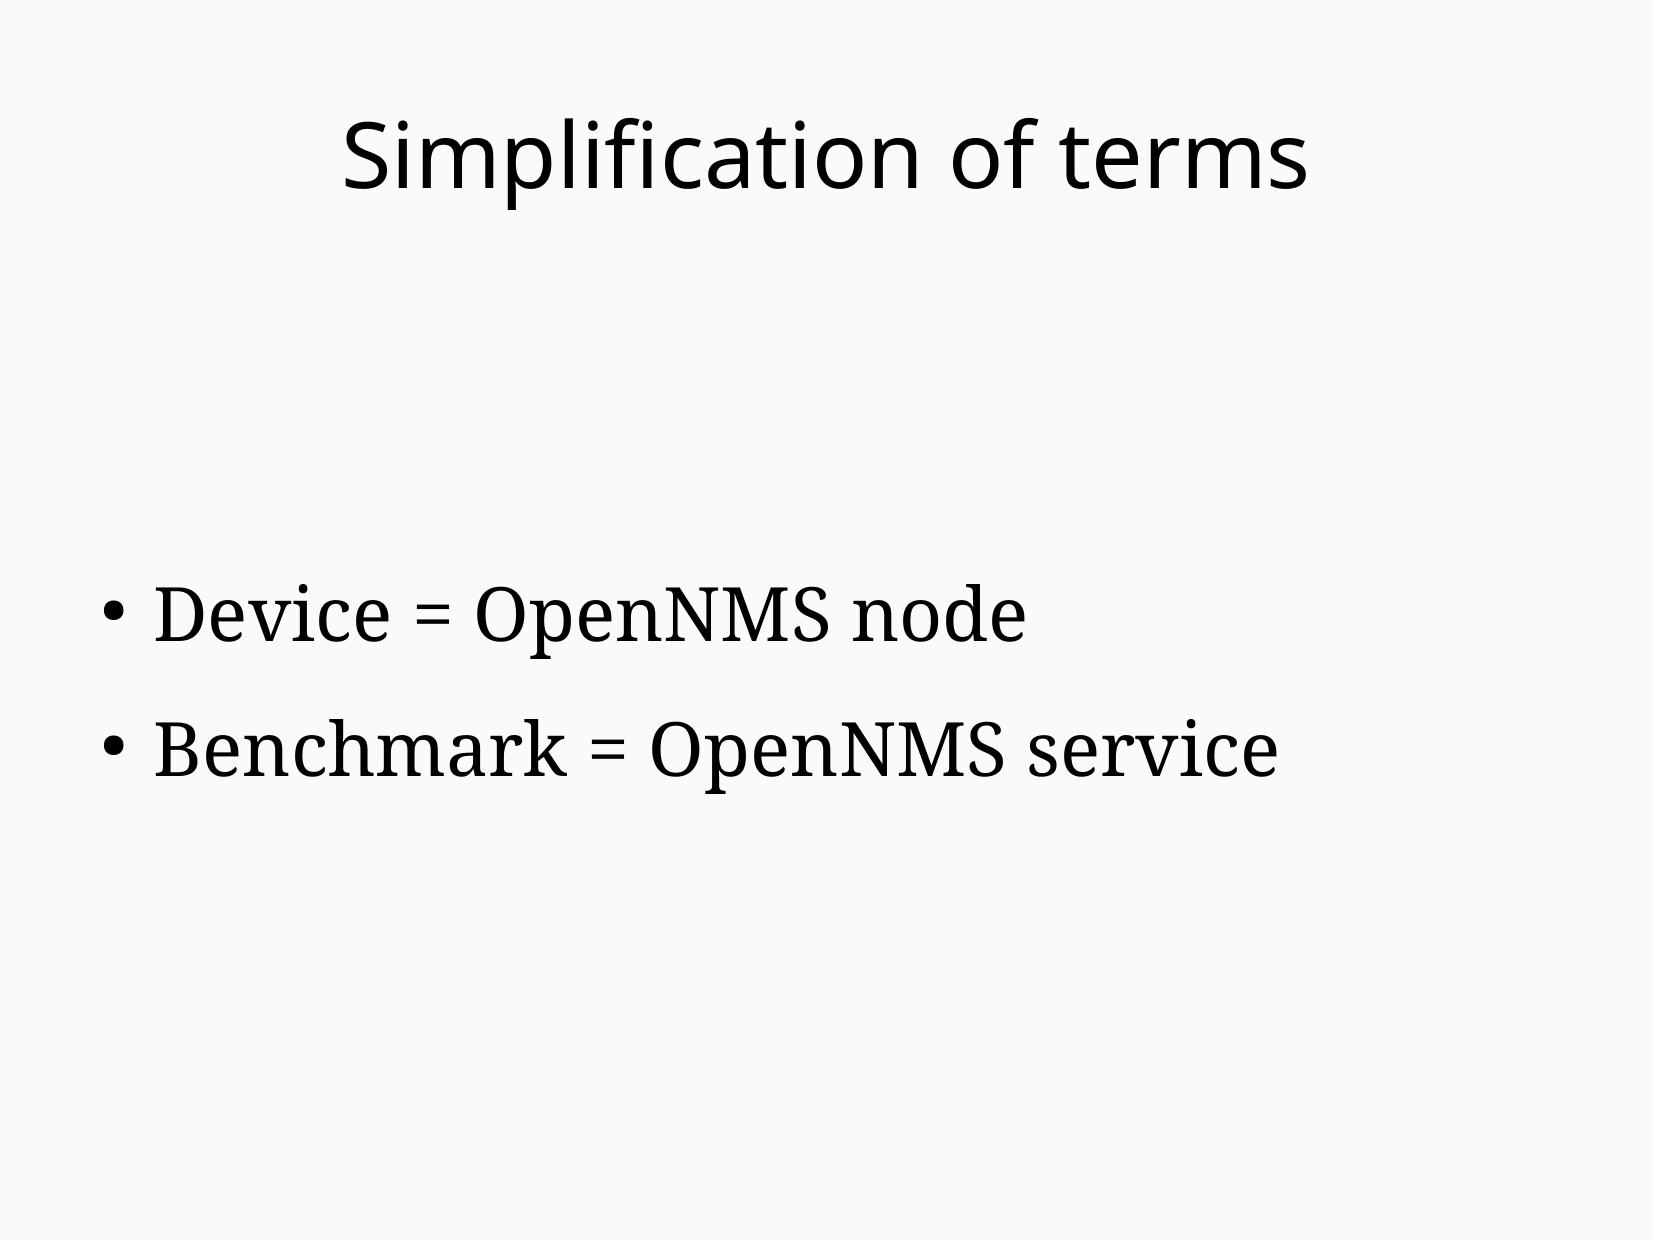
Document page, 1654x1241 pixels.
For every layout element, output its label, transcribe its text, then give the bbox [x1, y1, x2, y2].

title Simplification of terms [82, 49, 1571, 257]
list Device = OpenNMS node Benchmark = OpenNMS service [82, 290, 1571, 1010]
